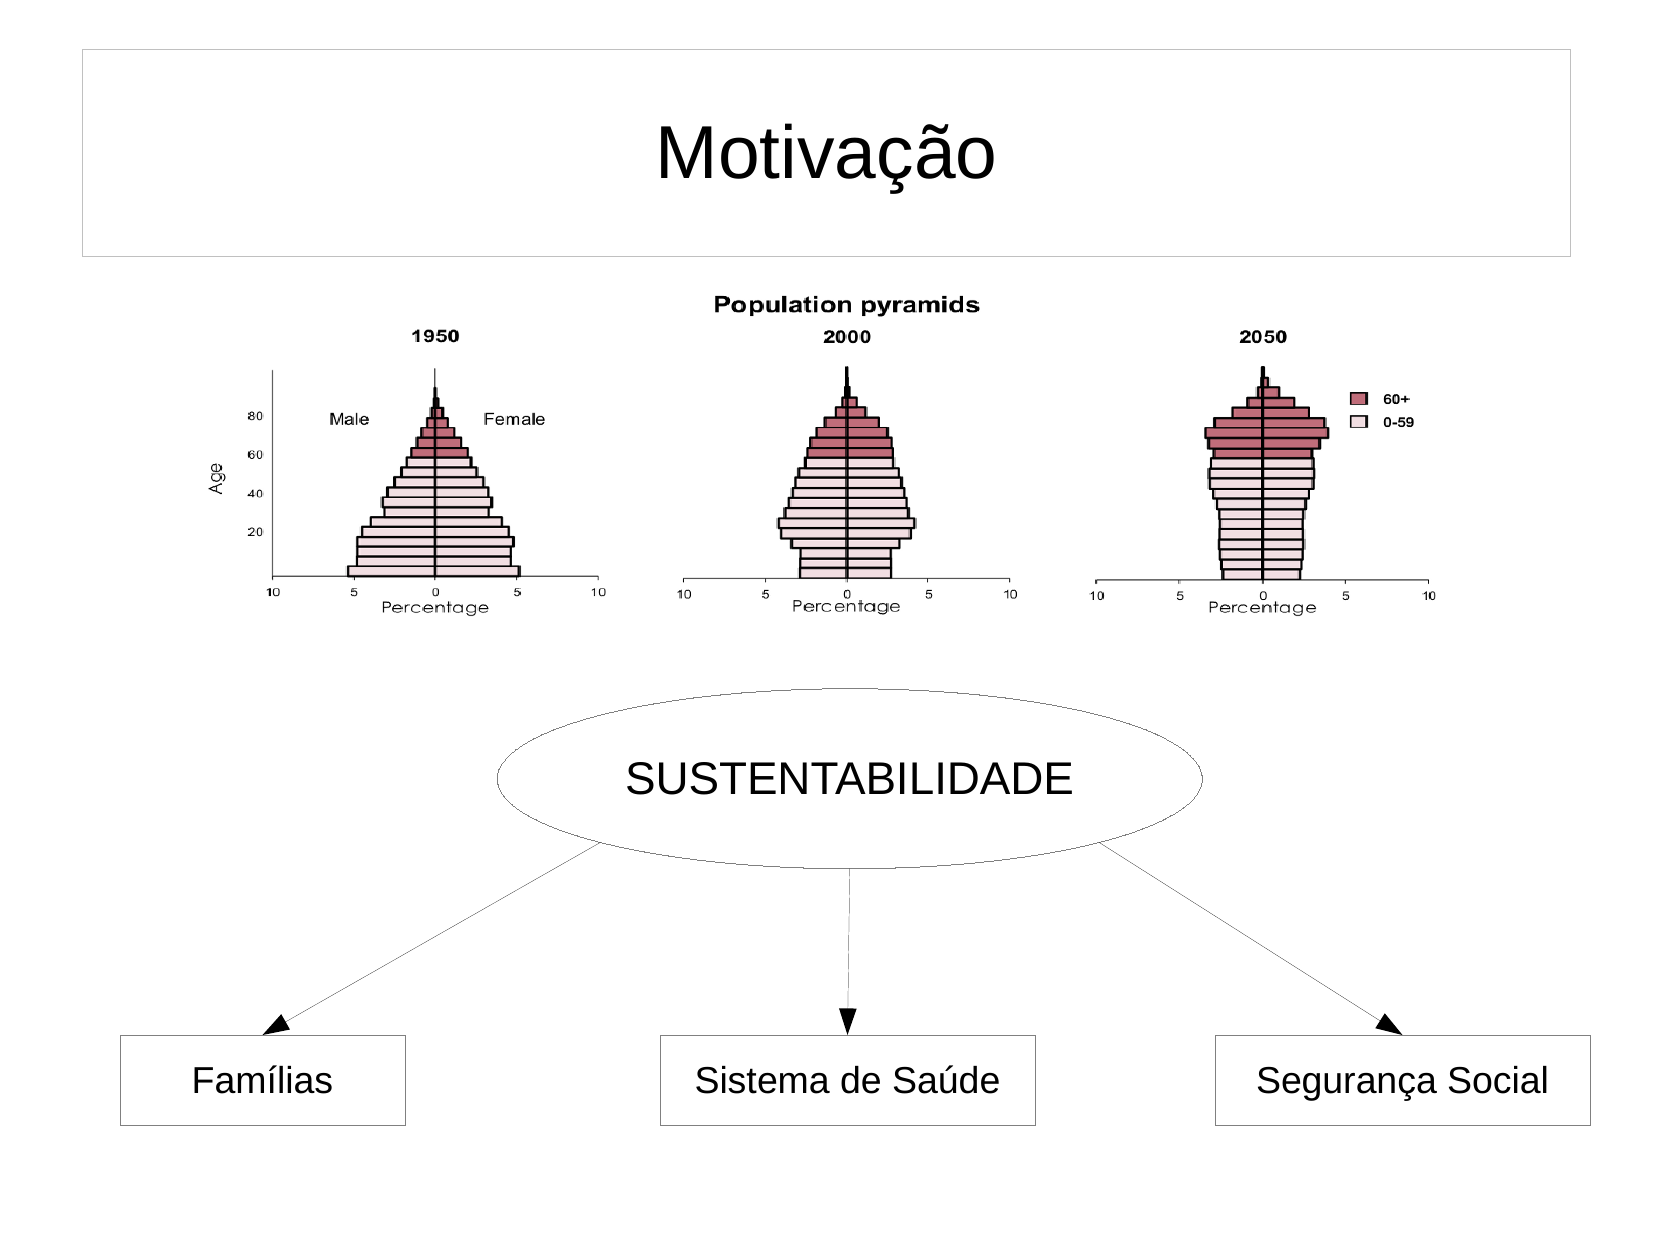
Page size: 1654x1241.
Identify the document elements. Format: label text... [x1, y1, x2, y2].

text_box SUSTENTABILIDADE [497, 688, 1203, 869]
text_box Famílias [120, 1035, 406, 1126]
title Motivação [82, 49, 1571, 257]
text_box Sistema de Saúde [660, 1035, 1036, 1126]
picture [180, 290, 1486, 634]
text_box Segurança Social [1215, 1035, 1591, 1126]
